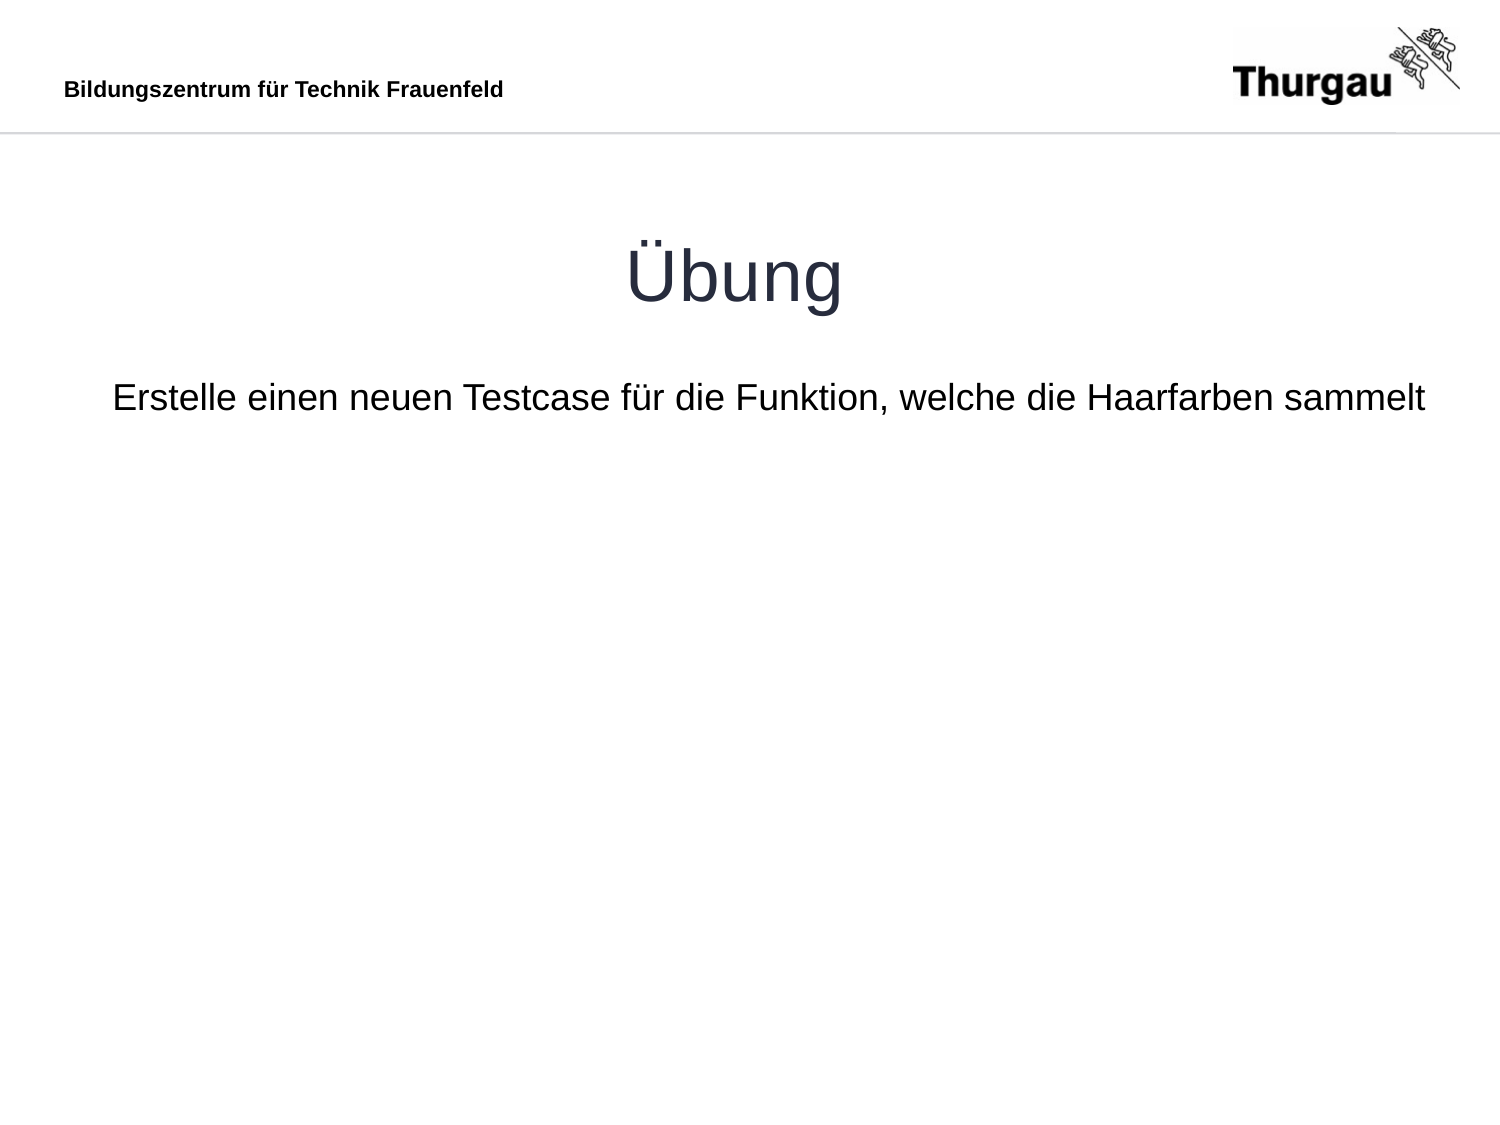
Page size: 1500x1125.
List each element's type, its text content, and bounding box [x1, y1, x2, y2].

text_box Bildungszentrum für Technik Frauenfeld [48, 65, 667, 115]
text_box Erstelle einen neuen Testcase für die Funktion, welche die Haarfarben sammelt [97, 369, 1447, 973]
picture [1233, 27, 1460, 105]
text_box Übung [56, 239, 1435, 323]
